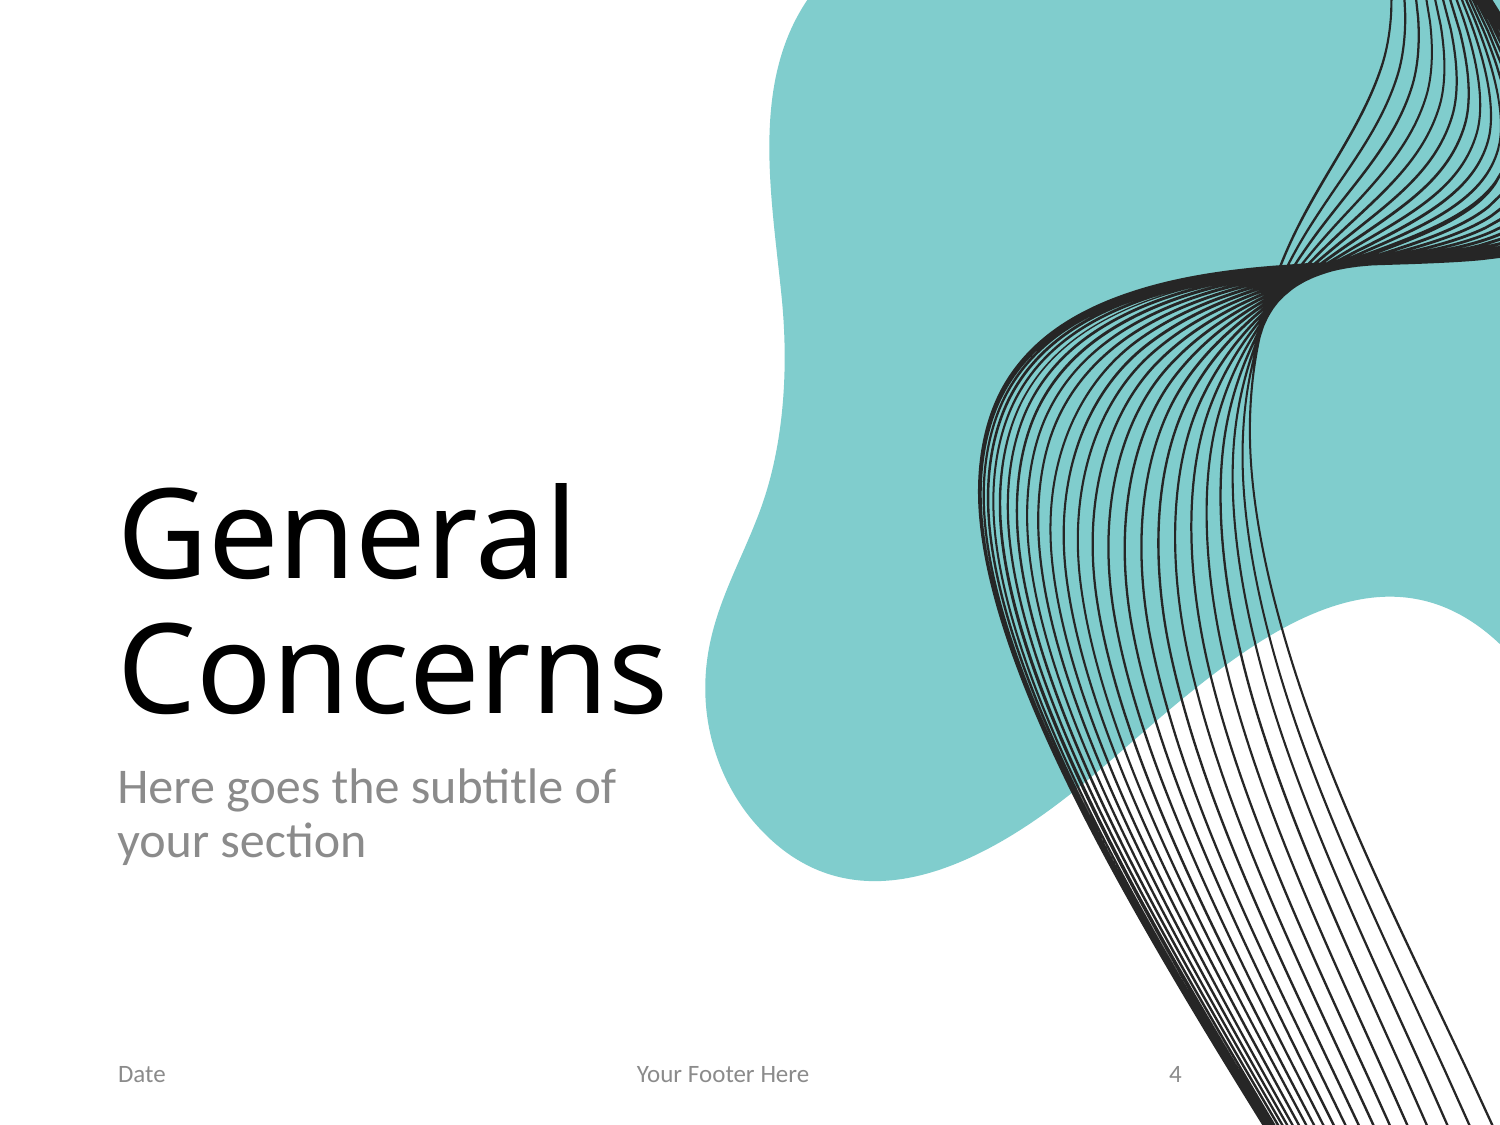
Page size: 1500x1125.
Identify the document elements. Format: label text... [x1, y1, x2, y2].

footer Your Footer Here [470, 1042, 977, 1103]
title General Concerns [102, 280, 826, 749]
slide_number 3 [1006, 1042, 1197, 1103]
slide_number Date [103, 1042, 441, 1103]
list Here goes the subtitle of your section [102, 752, 681, 999]
